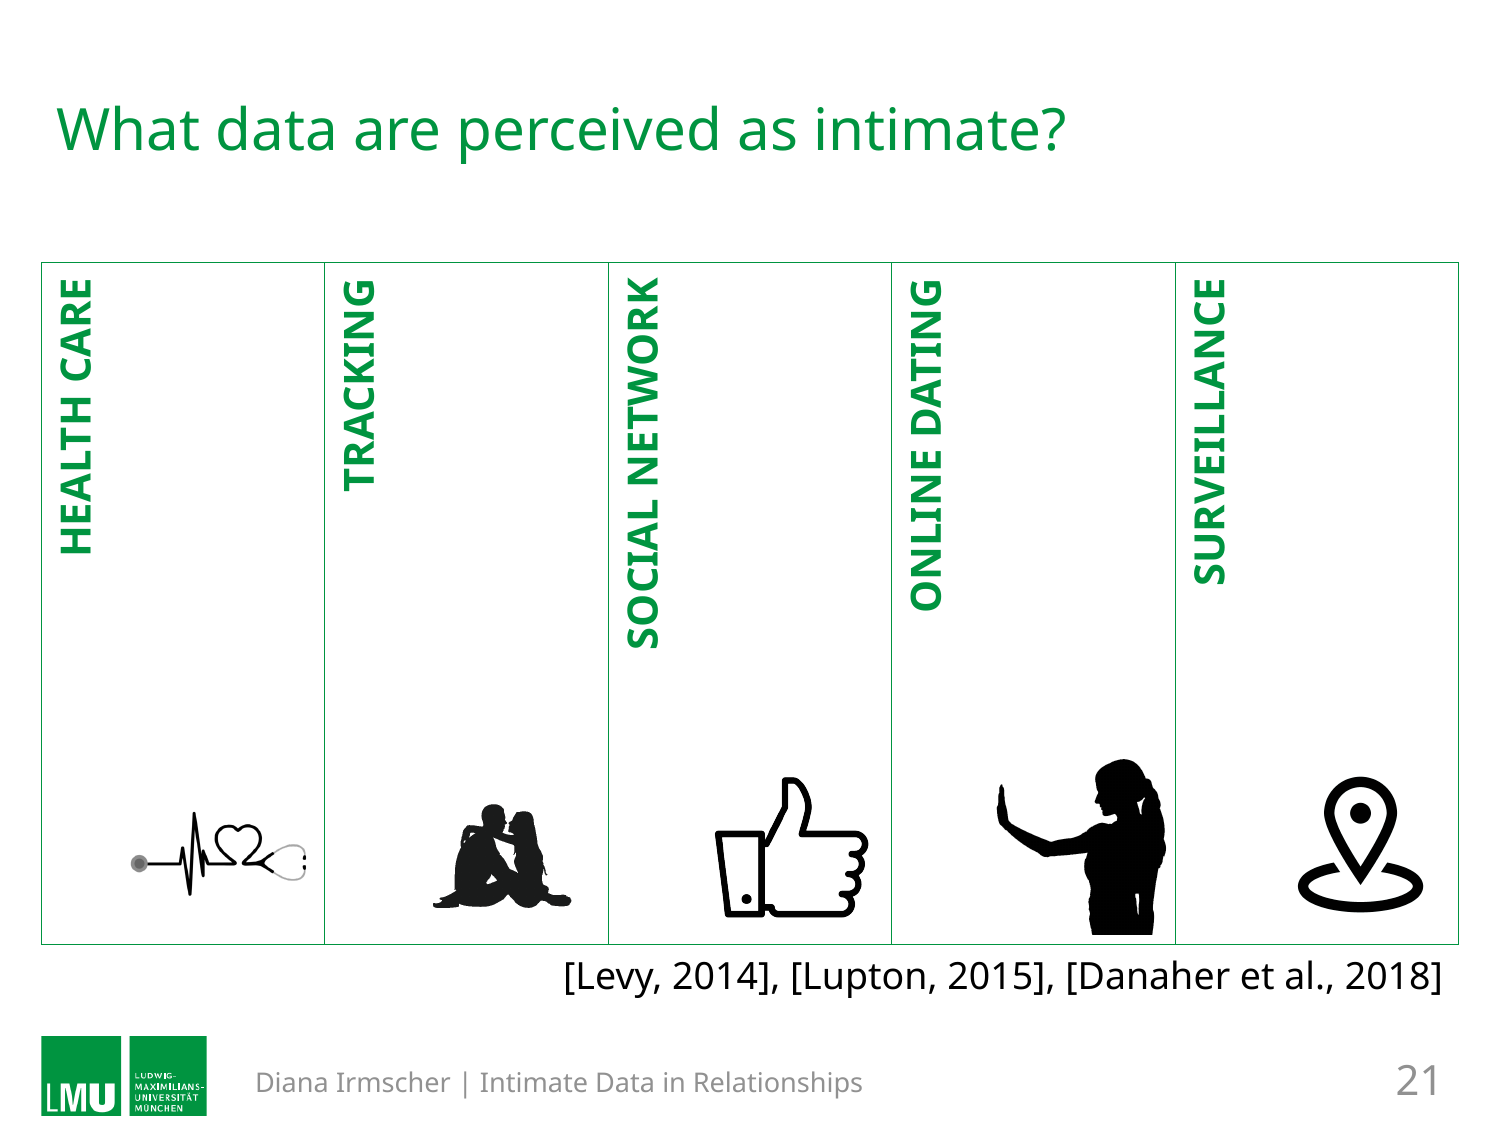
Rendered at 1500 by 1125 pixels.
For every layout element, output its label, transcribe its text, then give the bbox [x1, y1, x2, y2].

list [Levy, 2014], [Lupton, 2015], [Danaher et al., 2018] [41, 945, 1459, 1007]
list Tracking [324, 262, 608, 945]
slide_number <number> [1014, 1046, 1459, 1117]
list Surveillance [1175, 262, 1459, 945]
picture [708, 767, 875, 934]
title What data are perceived as intimate? [41, 37, 1459, 217]
footer Diana Irmscher | Intimate Data in Relationships [240, 1046, 963, 1117]
picture [1277, 761, 1444, 928]
list Online Dating [891, 262, 1175, 945]
picture [995, 757, 1171, 935]
list Social Network [608, 262, 891, 945]
picture [129, 767, 308, 945]
list Health Care [41, 262, 324, 945]
